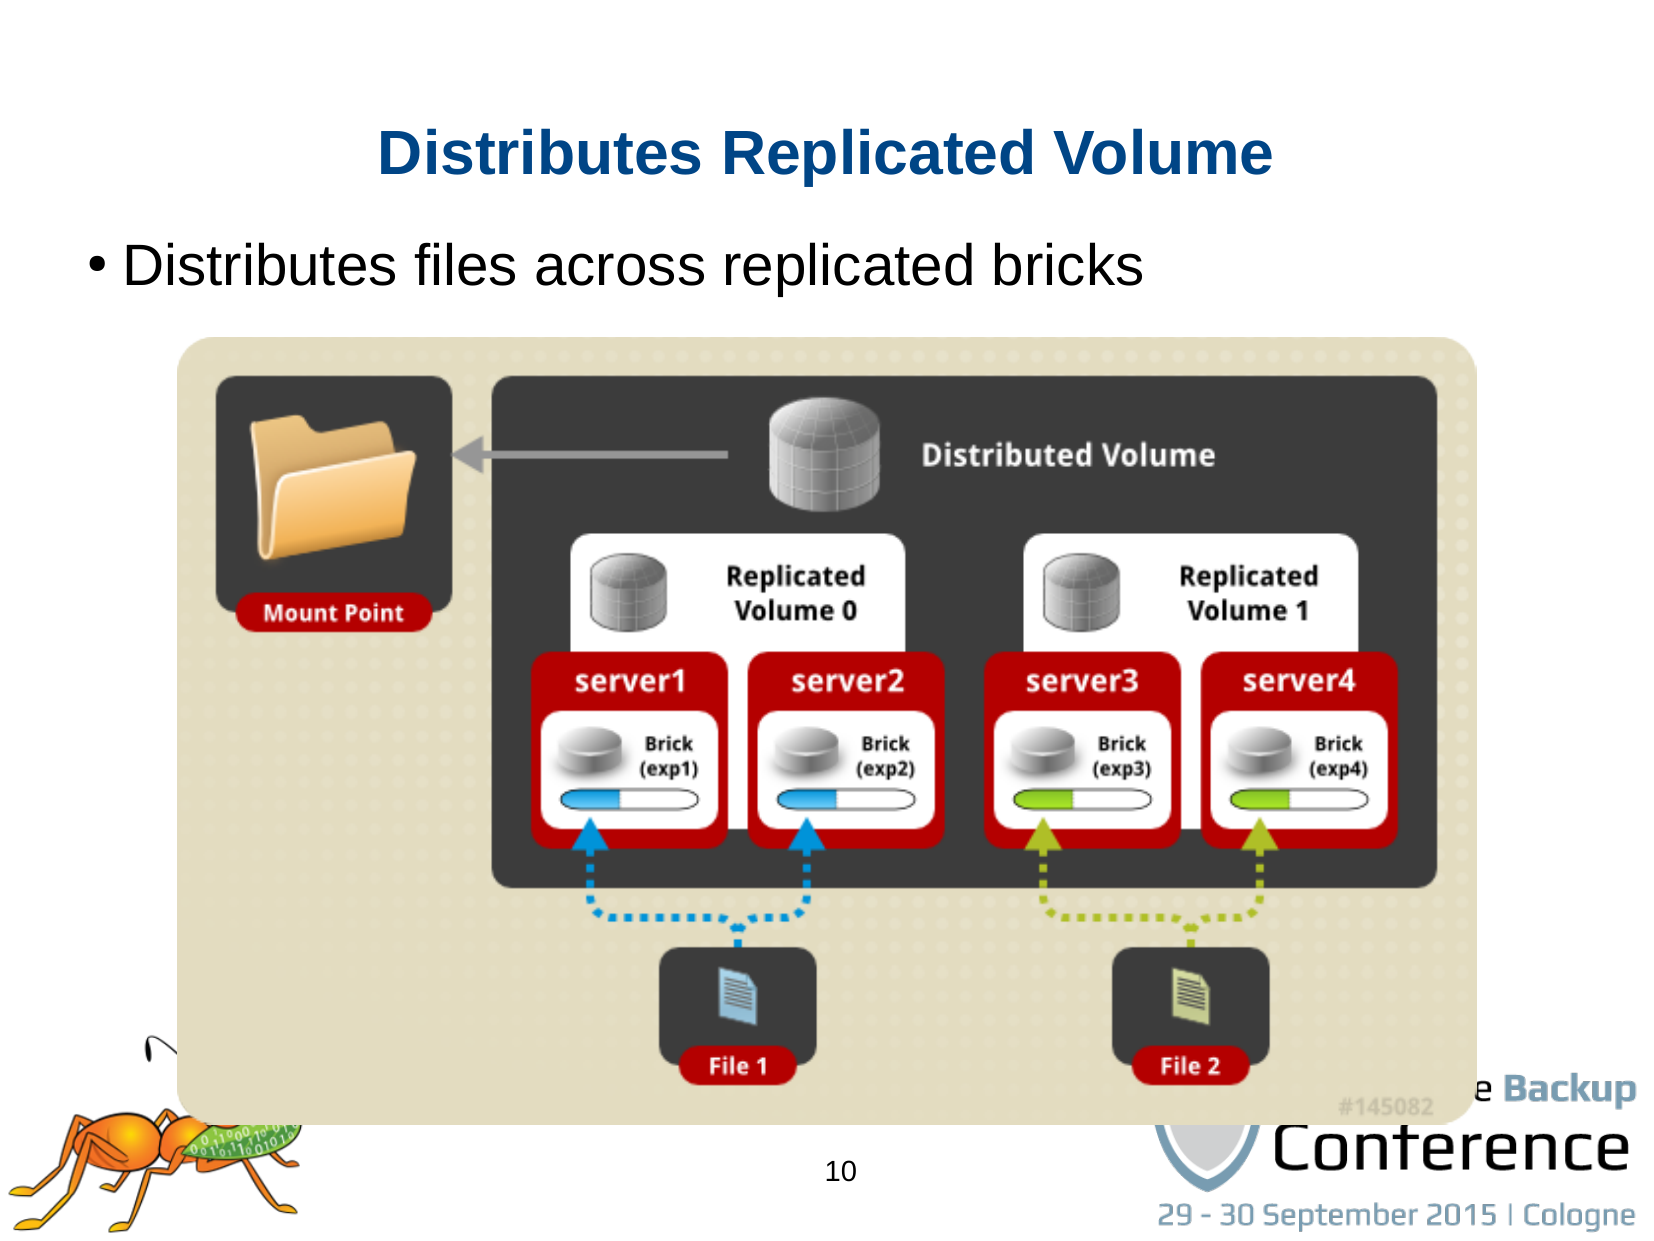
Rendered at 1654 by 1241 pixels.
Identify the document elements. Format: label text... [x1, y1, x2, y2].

list Distributes files across replicated bricks [86, 232, 1576, 1111]
title Distributes Replicated Volume [82, 49, 1571, 257]
picture [5, 337, 1654, 1241]
